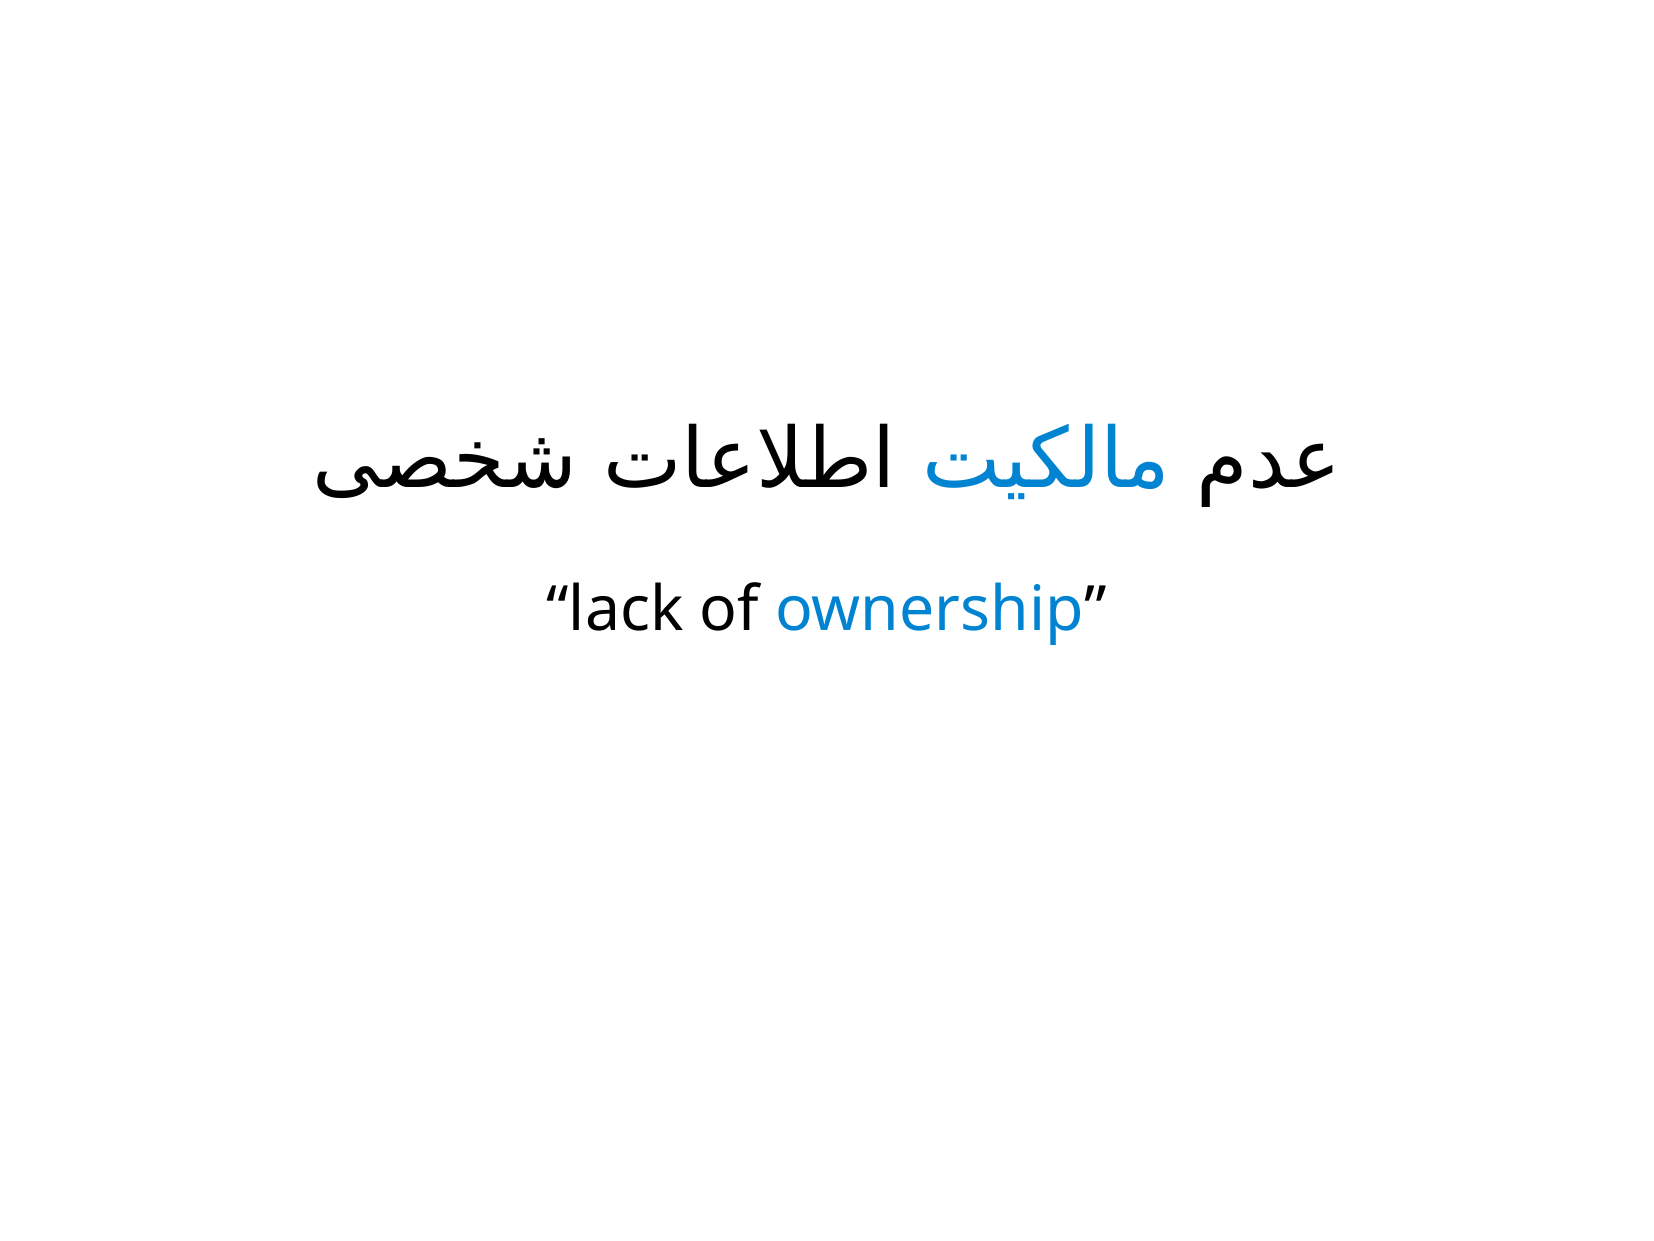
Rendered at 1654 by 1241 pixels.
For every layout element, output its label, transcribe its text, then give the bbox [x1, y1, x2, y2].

subtitle عدم مالکیت اطلاعات شخصی “lack of ownership” [82, 49, 1571, 1010]
